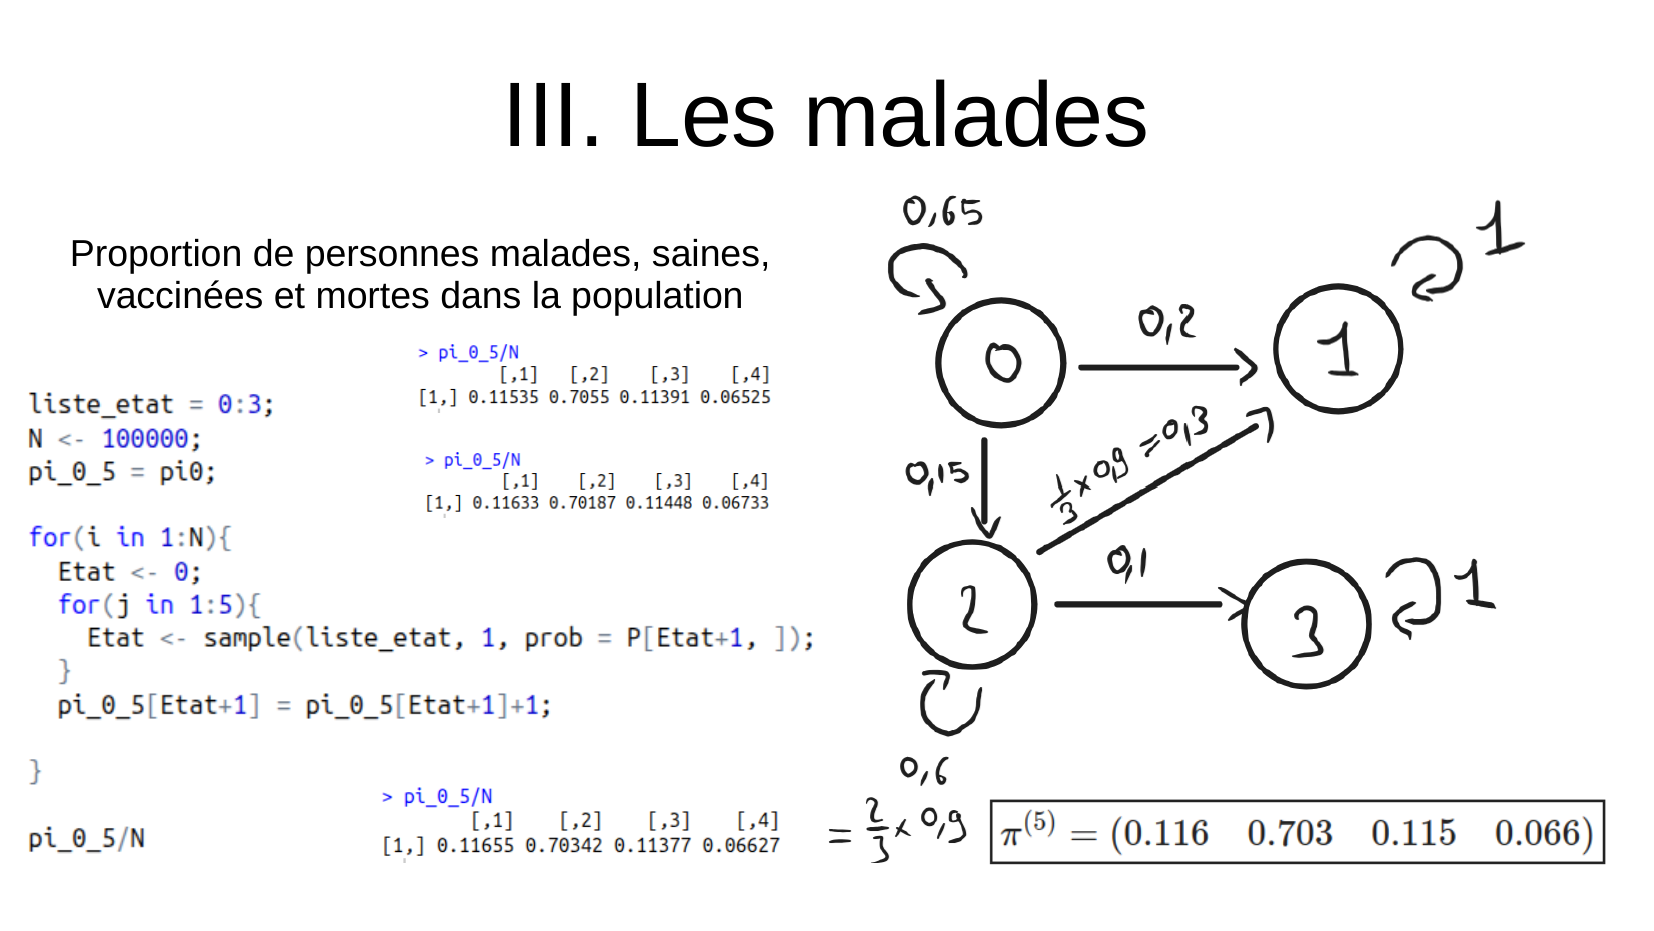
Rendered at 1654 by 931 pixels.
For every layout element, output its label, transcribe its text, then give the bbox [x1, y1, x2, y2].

title III. Les malades [82, 37, 1571, 193]
picture [17, 193, 1613, 887]
text_box Proportion de personnes malades, saines, vaccinées et mortes dans la population [55, 225, 788, 324]
